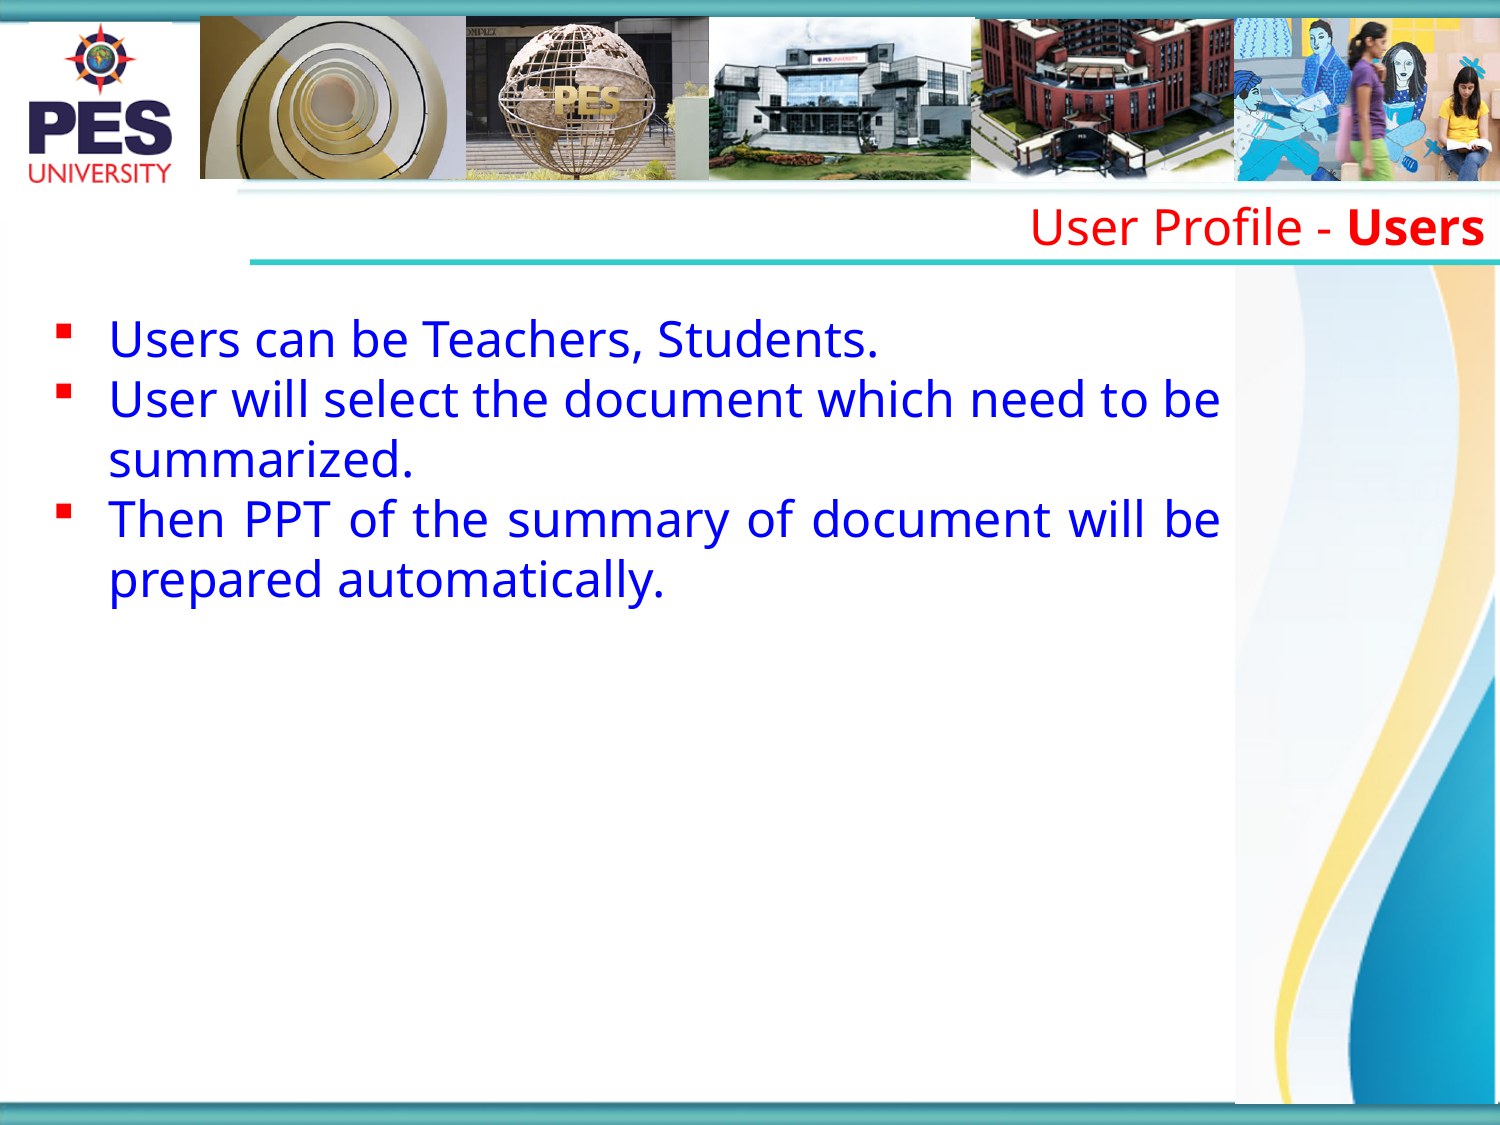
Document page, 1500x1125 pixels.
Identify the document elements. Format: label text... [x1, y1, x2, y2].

text_box User Profile - Users [225, 187, 1500, 263]
text_box Users can be Teachers, Students. User will select the document which need to be summarized. Then PPT of the summary of document will be prepared automatically. [37, 299, 1238, 1075]
picture [0, 220, 1500, 1125]
picture [0, 0, 1500, 187]
